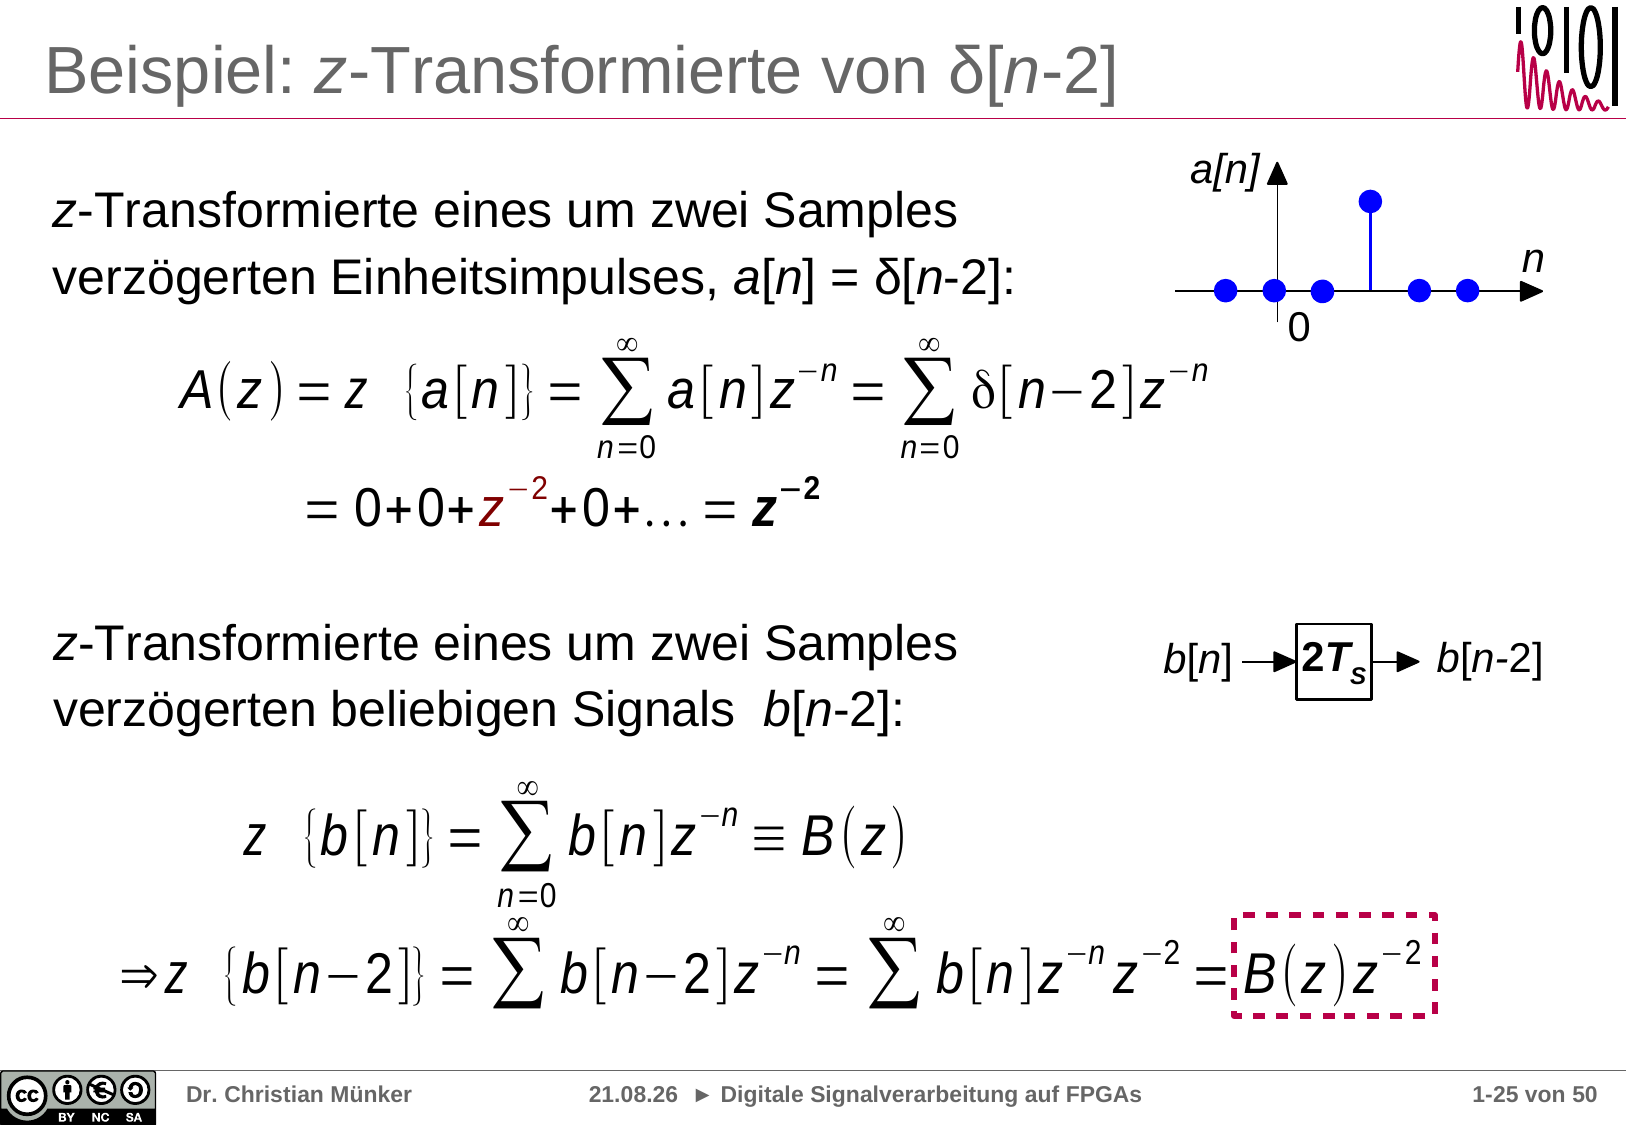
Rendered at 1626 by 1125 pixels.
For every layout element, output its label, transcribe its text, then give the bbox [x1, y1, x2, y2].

chart [171, 336, 1215, 538]
chart [113, 779, 1424, 1017]
text_box 2TS [1296, 623, 1372, 700]
text_box n [1506, 226, 1583, 312]
text_box 0 [1272, 296, 1381, 367]
title Beispiel: z-Transformierte von δ[n-2] [44, 10, 1299, 137]
text_box a[n] [1175, 138, 1313, 223]
text_box z-Transformierte eines um zwei Samples verzögerten beliebigen Signals b[n-2]: [53, 603, 1004, 727]
text_box b[n] [1163, 636, 1284, 715]
picture [1512, 0, 1625, 114]
text_box b[n-2] [1436, 634, 1562, 713]
list z-Transformierte eines um zwei Samples verzögerten Einheitsimpulses, a[n] = δ[n-2]: [52, 171, 1052, 325]
